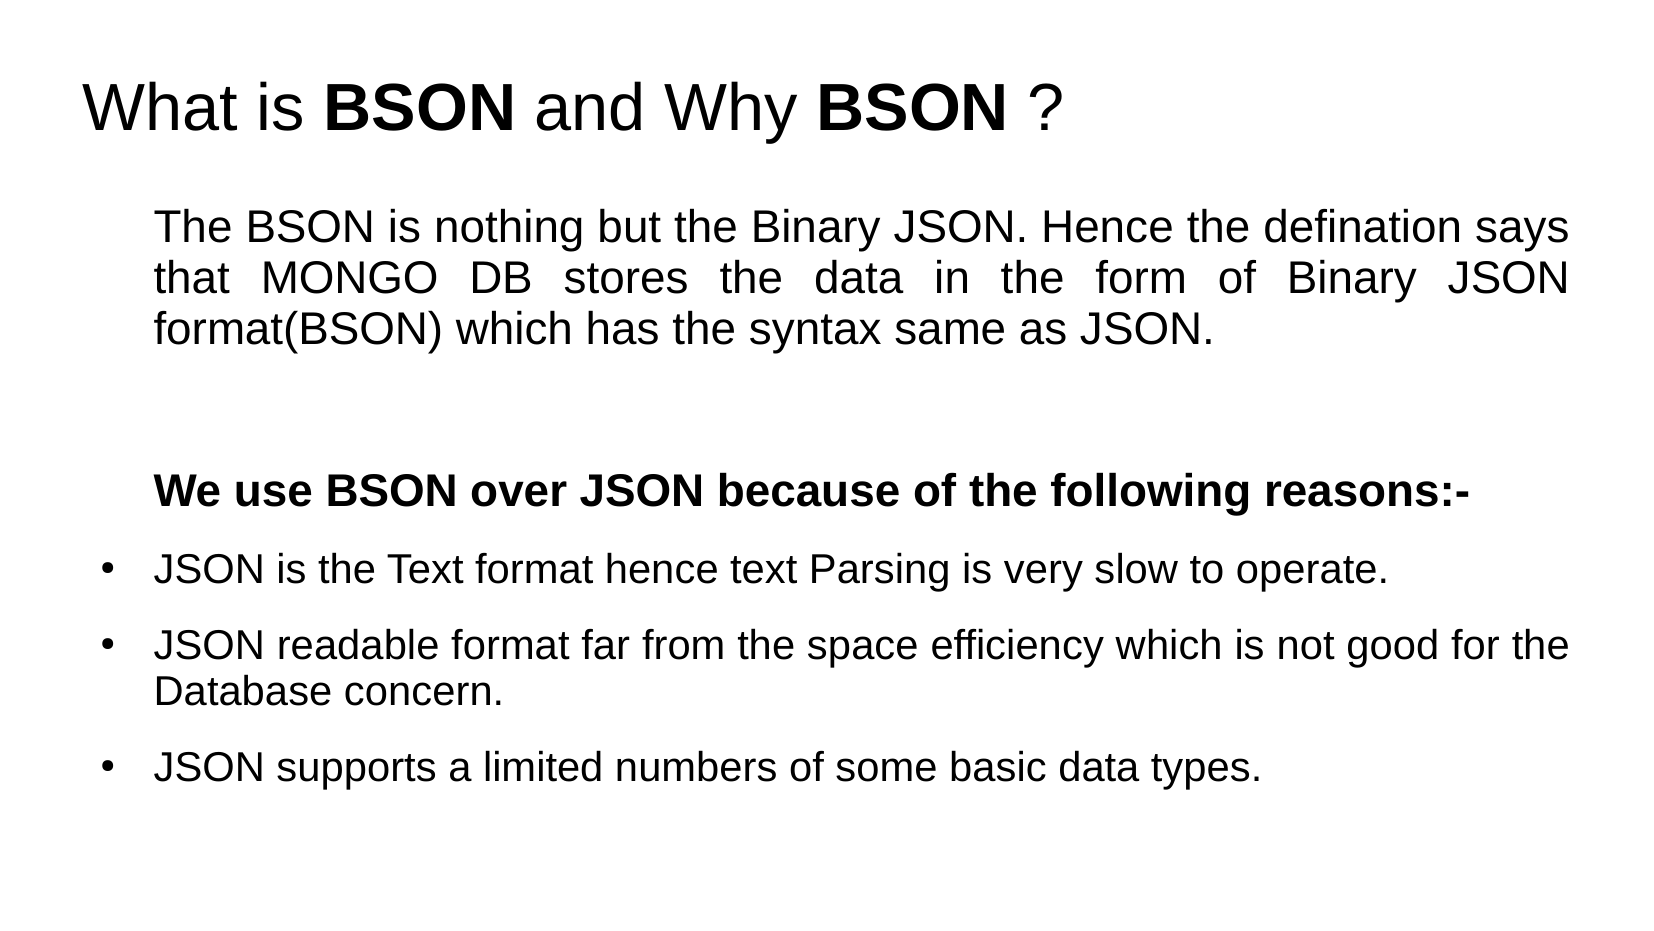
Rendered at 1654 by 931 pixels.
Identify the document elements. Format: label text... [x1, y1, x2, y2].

title What is BSON and Why BSON ? [82, 37, 1571, 178]
list The BSON is nothing but the Binary JSON. Hence the defination says that MONGO DB stores the data in the form of Binary JSON format(BSON) which has the syntax same as JSON. We use BSON over JSON because of the following reasons:- JSON is the Text format hence text Parsing is very slow to operate. JSON readable format far from the space efficiency which is not good for the Database concern. JSON supports a limited numbers of some basic data types. [82, 200, 1571, 875]
